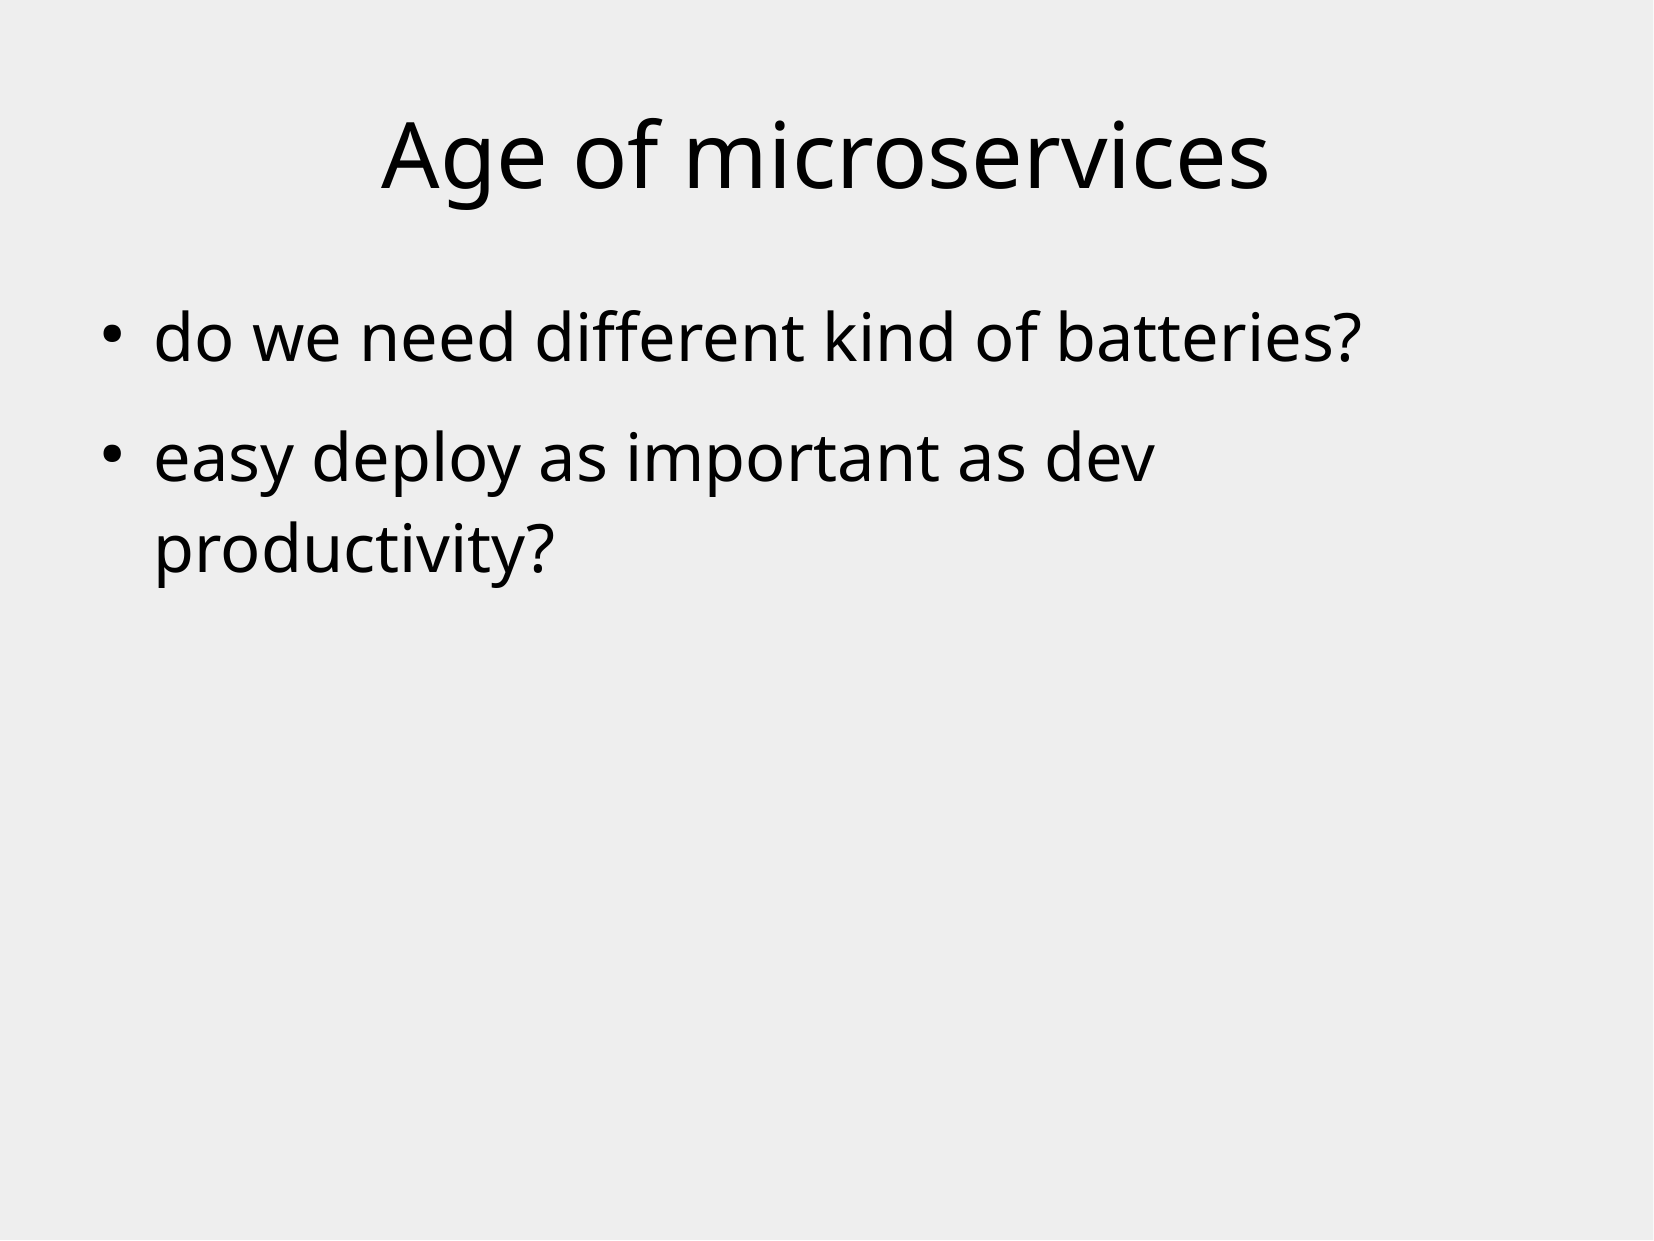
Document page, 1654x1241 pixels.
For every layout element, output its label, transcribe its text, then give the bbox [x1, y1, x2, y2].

list do we need different kind of batteries? easy deploy as important as dev productivity? [82, 290, 1571, 1010]
title Age of microservices [82, 49, 1571, 257]
